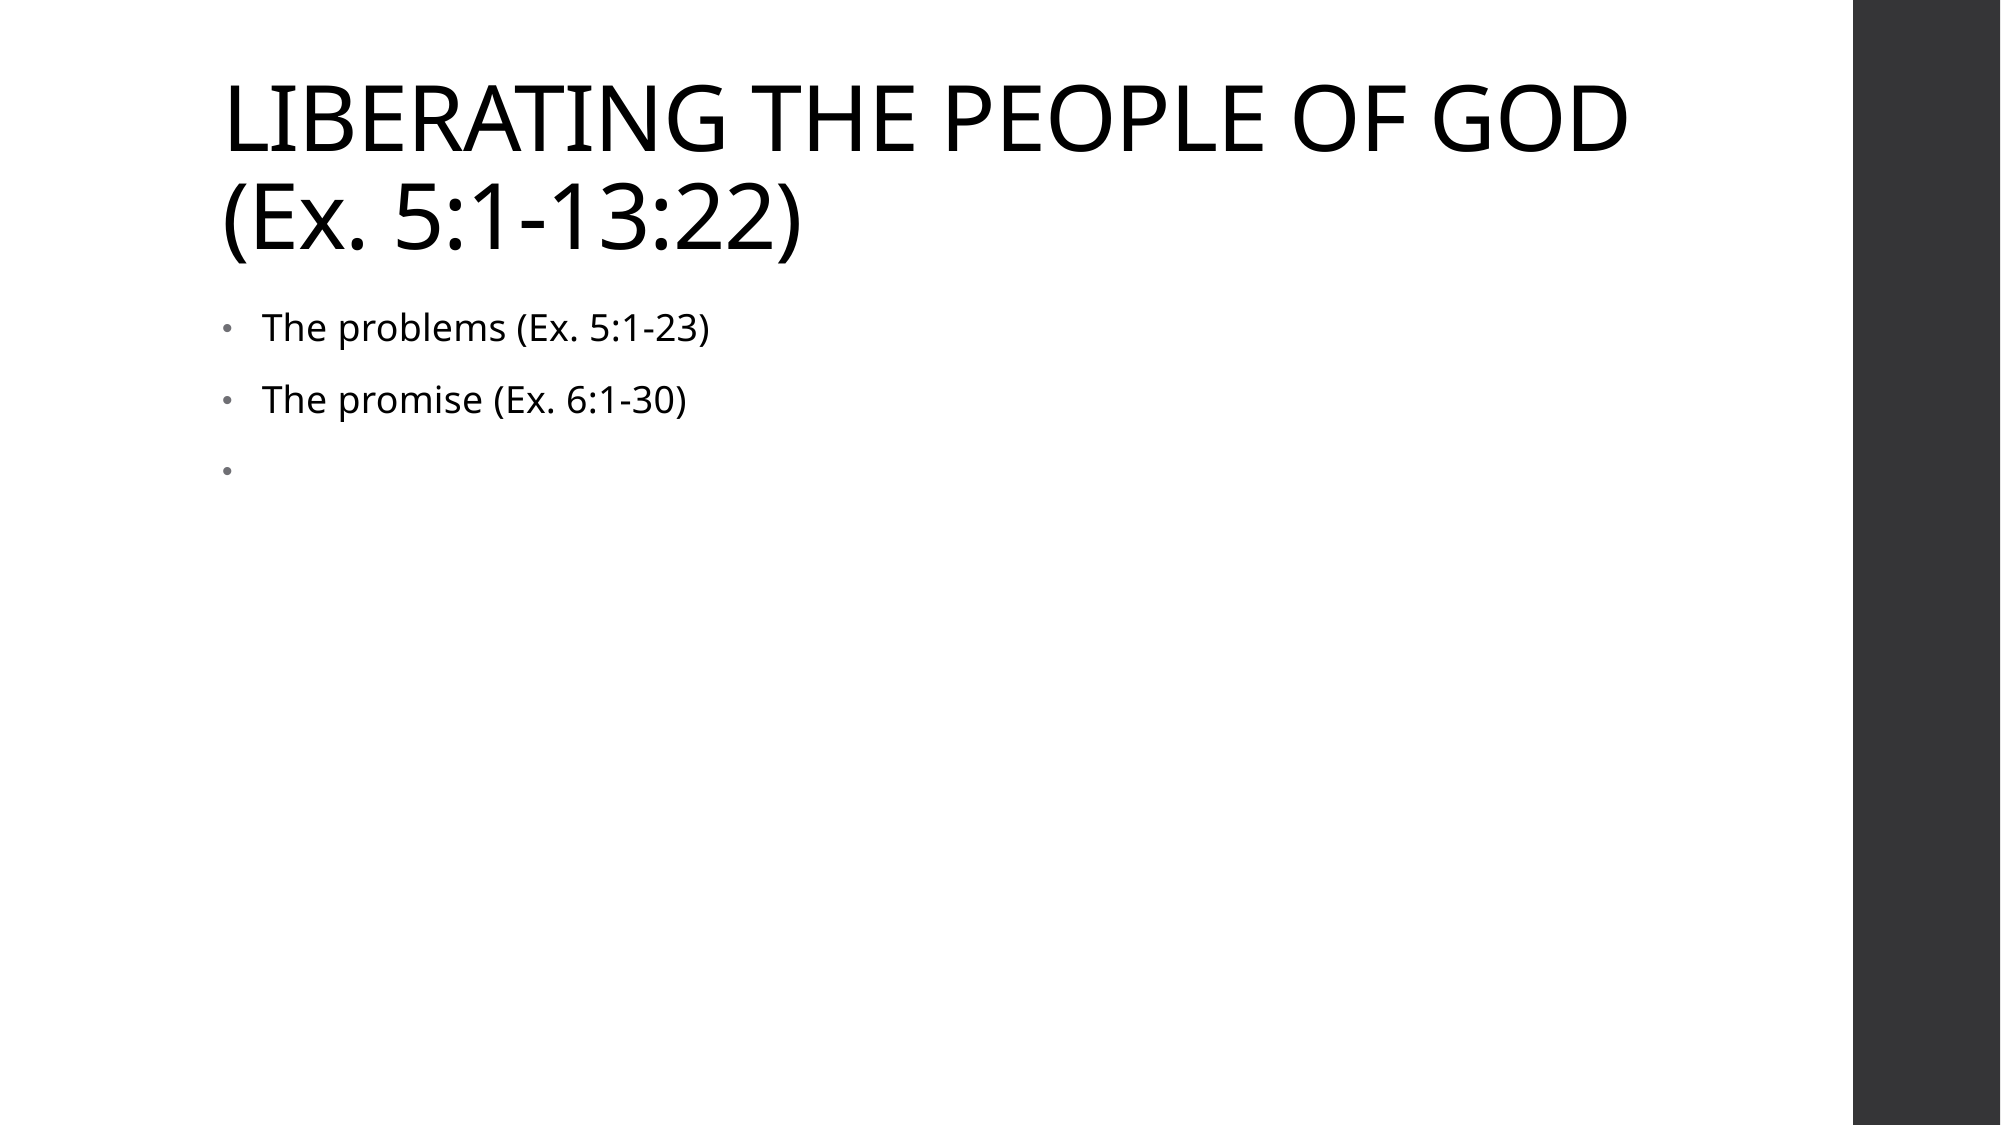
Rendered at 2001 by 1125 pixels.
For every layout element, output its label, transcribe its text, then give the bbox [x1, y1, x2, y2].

list The problems (Ex. 5:1-23) The promise (Ex. 6:1-30) [206, 299, 1617, 1014]
title LIBERATING THE PEOPLE OF GOD (Ex. 5:1-13:22) [206, 60, 1797, 278]
